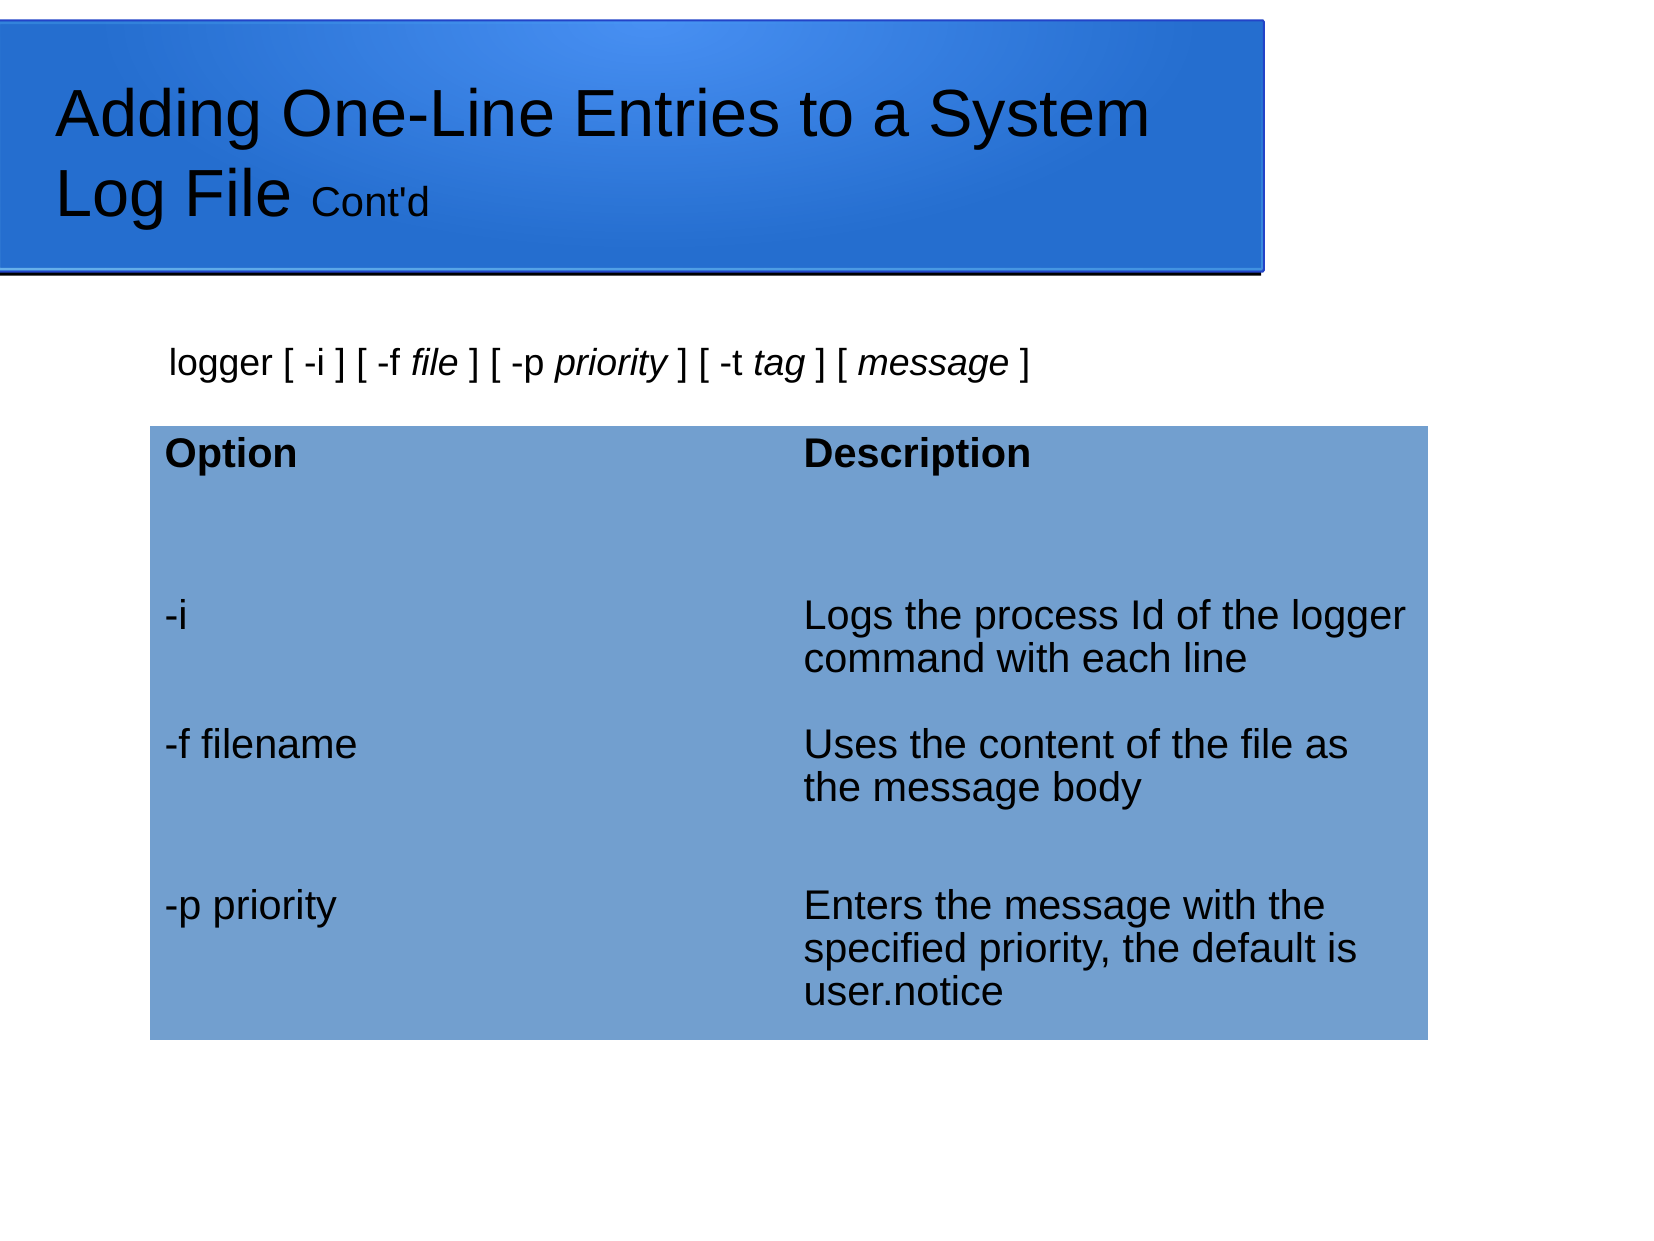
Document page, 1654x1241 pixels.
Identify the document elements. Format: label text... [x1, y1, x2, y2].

table_cell -f filename [150, 717, 789, 878]
table_cell Logs the process Id of the logger command with each line [789, 588, 1428, 717]
table_cell -i [150, 588, 789, 717]
table_cell Uses the content of the file as the message body [789, 717, 1428, 878]
table_header Description [789, 426, 1428, 588]
table_header Option [150, 426, 789, 588]
title Adding One-Line Entries to a System Log File Cont'd [40, 30, 1516, 238]
list logger [ -i ] [ -f file ] [ -p priority ] [ -t tag ] [ message ] [96, 330, 1571, 1061]
table_cell -p priority [150, 878, 789, 1040]
table_cell Enters the message with the specified priority, the default is user.notice [789, 878, 1428, 1040]
